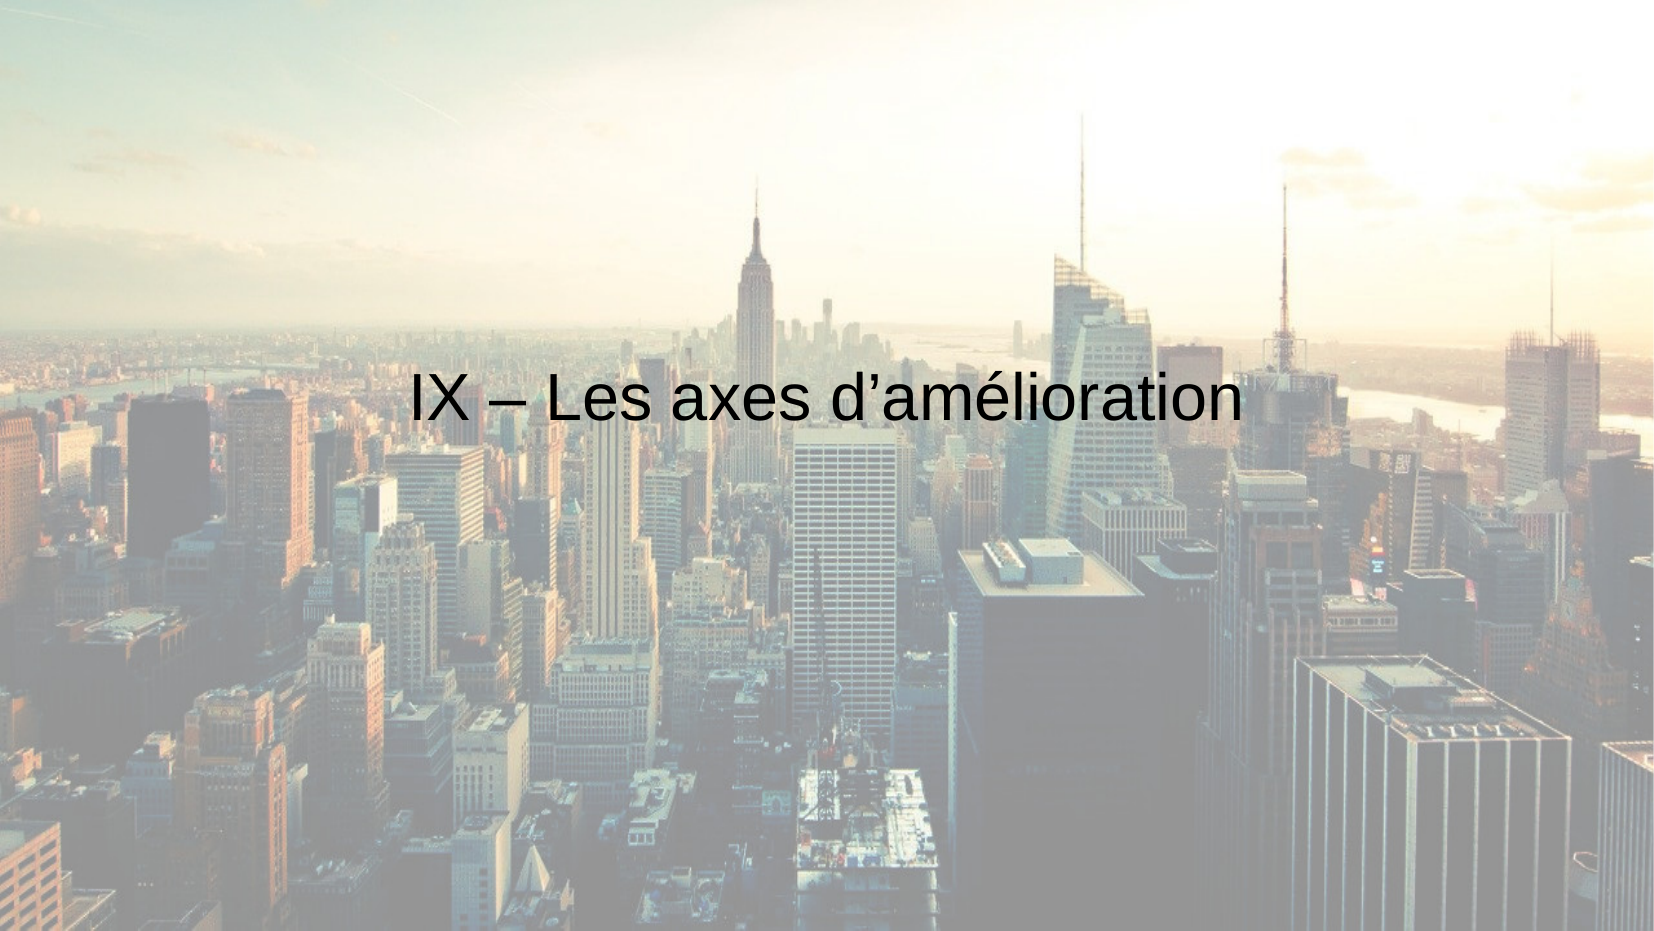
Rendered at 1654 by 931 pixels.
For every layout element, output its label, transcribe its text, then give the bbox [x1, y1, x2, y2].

picture [0, 0, 1654, 931]
subtitle IX – Les axes d’amélioration [82, 37, 1571, 757]
